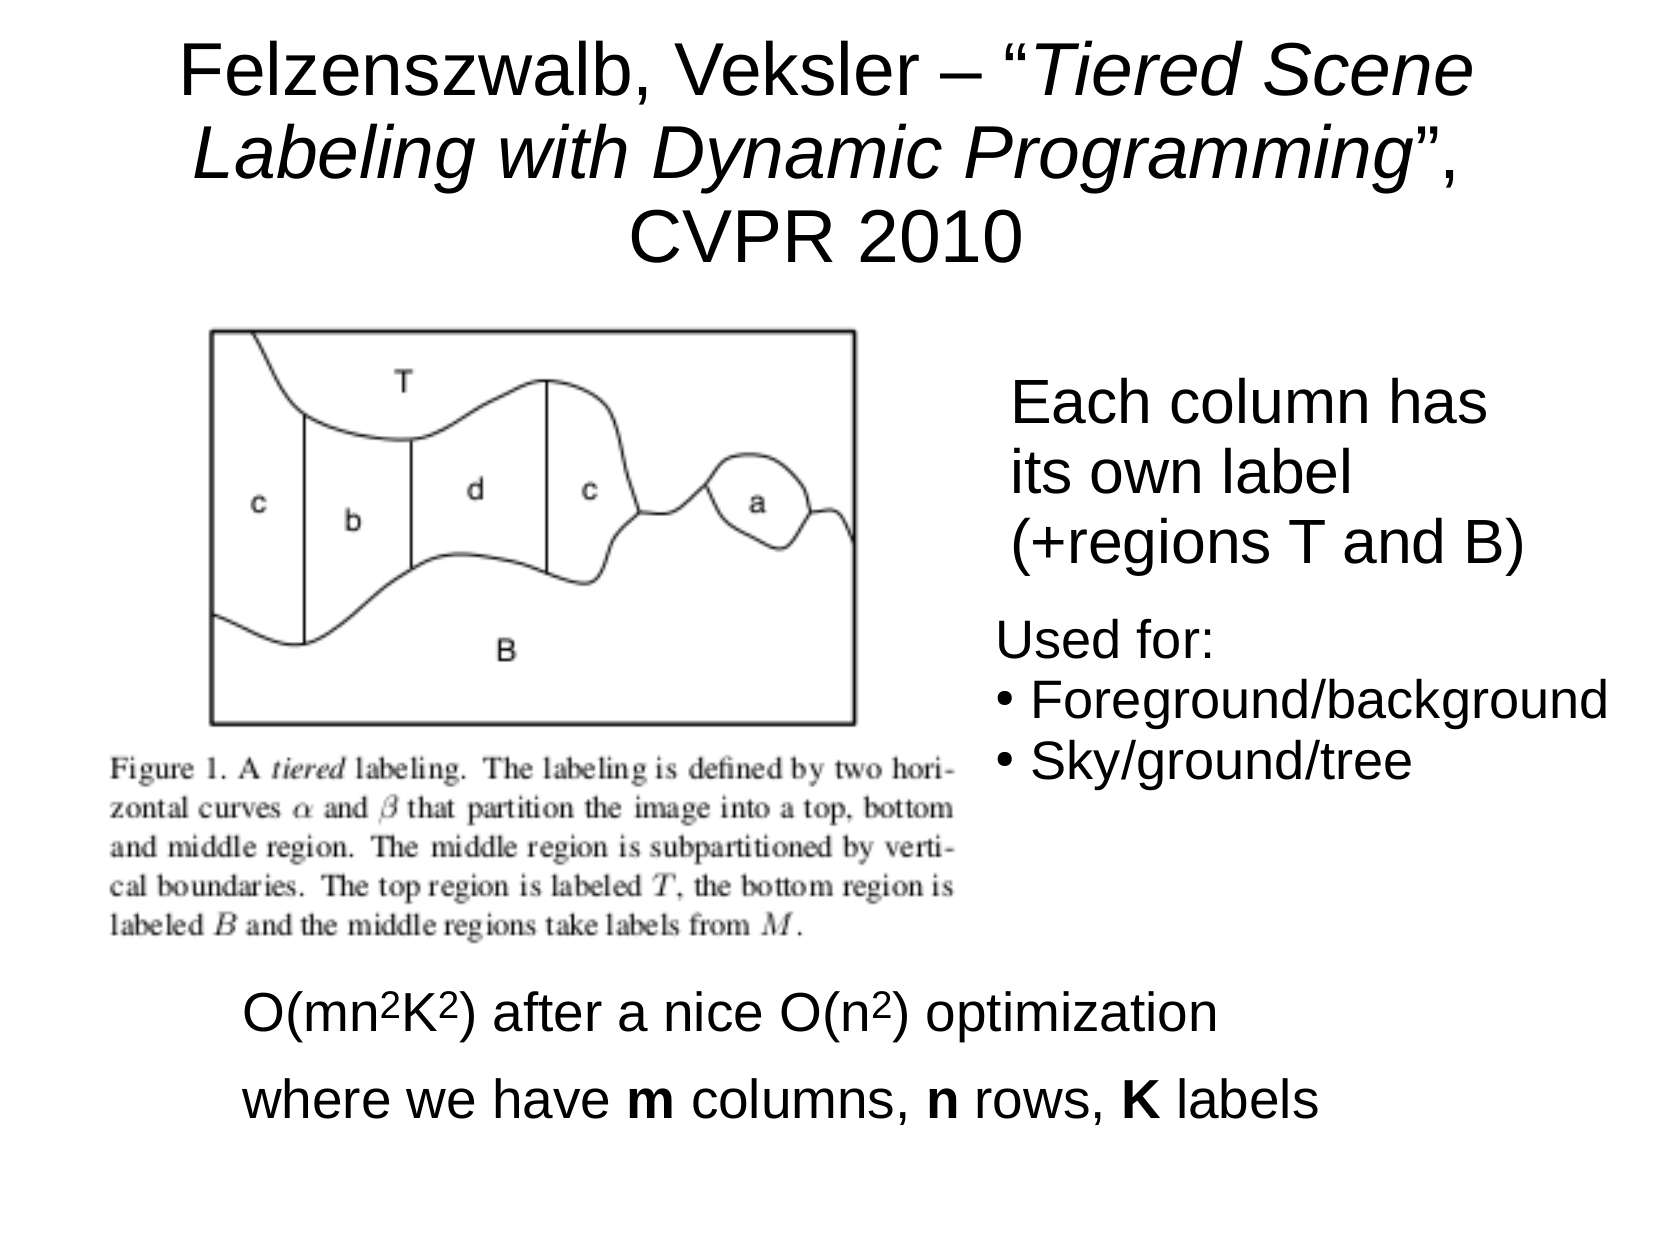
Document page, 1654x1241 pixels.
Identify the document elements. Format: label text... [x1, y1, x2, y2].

list O(mn2K2) after a nice O(n2) optimization where we have m columns, n rows, K labels [180, 981, 1566, 1132]
text_box Each column has its own label (+regions T and B) [960, 360, 1571, 585]
picture [90, 302, 979, 976]
text_box Used for: Foreground/background Sky/ground/tree [945, 601, 1636, 799]
title Felzenszwalb, Veksler – “Tiered Scene Labeling with Dynamic Programming”, CVPR 2010 [82, 26, 1571, 279]
